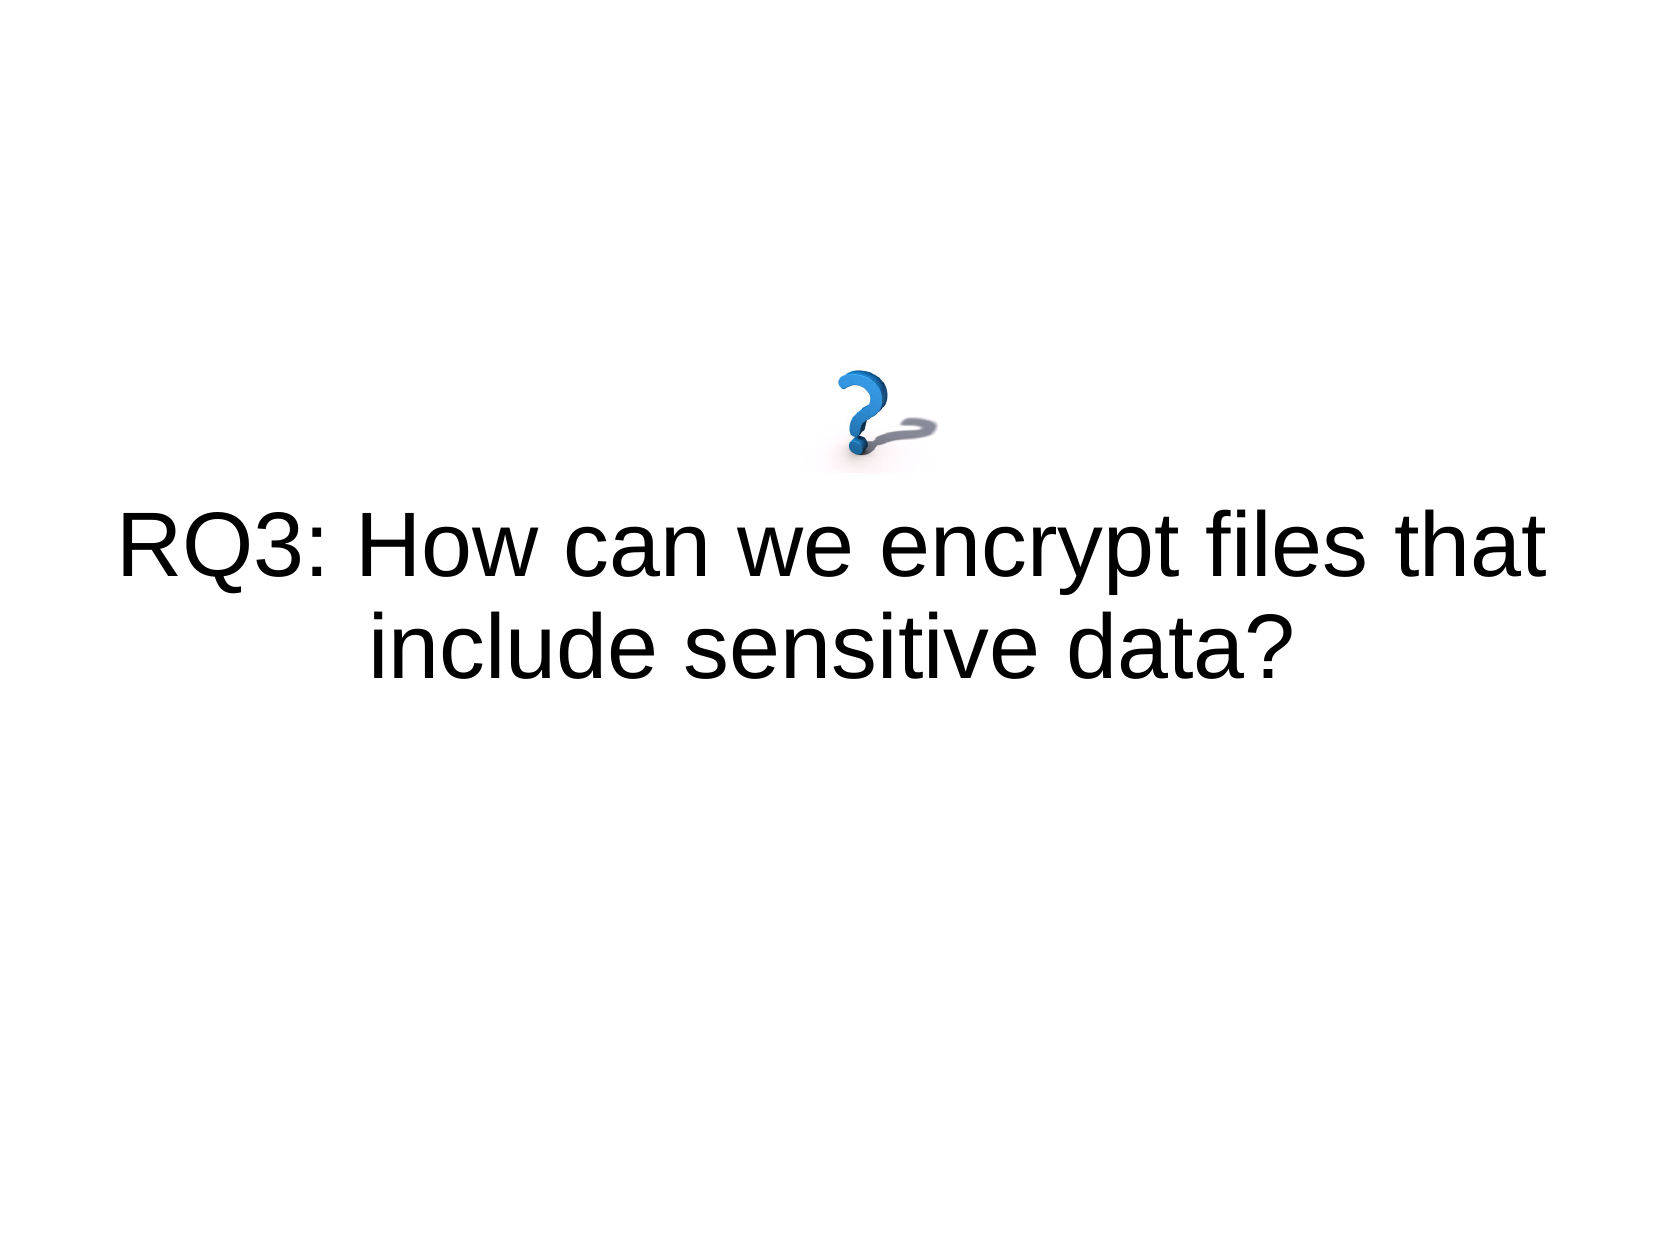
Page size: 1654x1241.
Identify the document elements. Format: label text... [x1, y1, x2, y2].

picture [803, 358, 938, 473]
title RQ3: How can we encrypt files that include sensitive data? [88, 492, 1577, 700]
